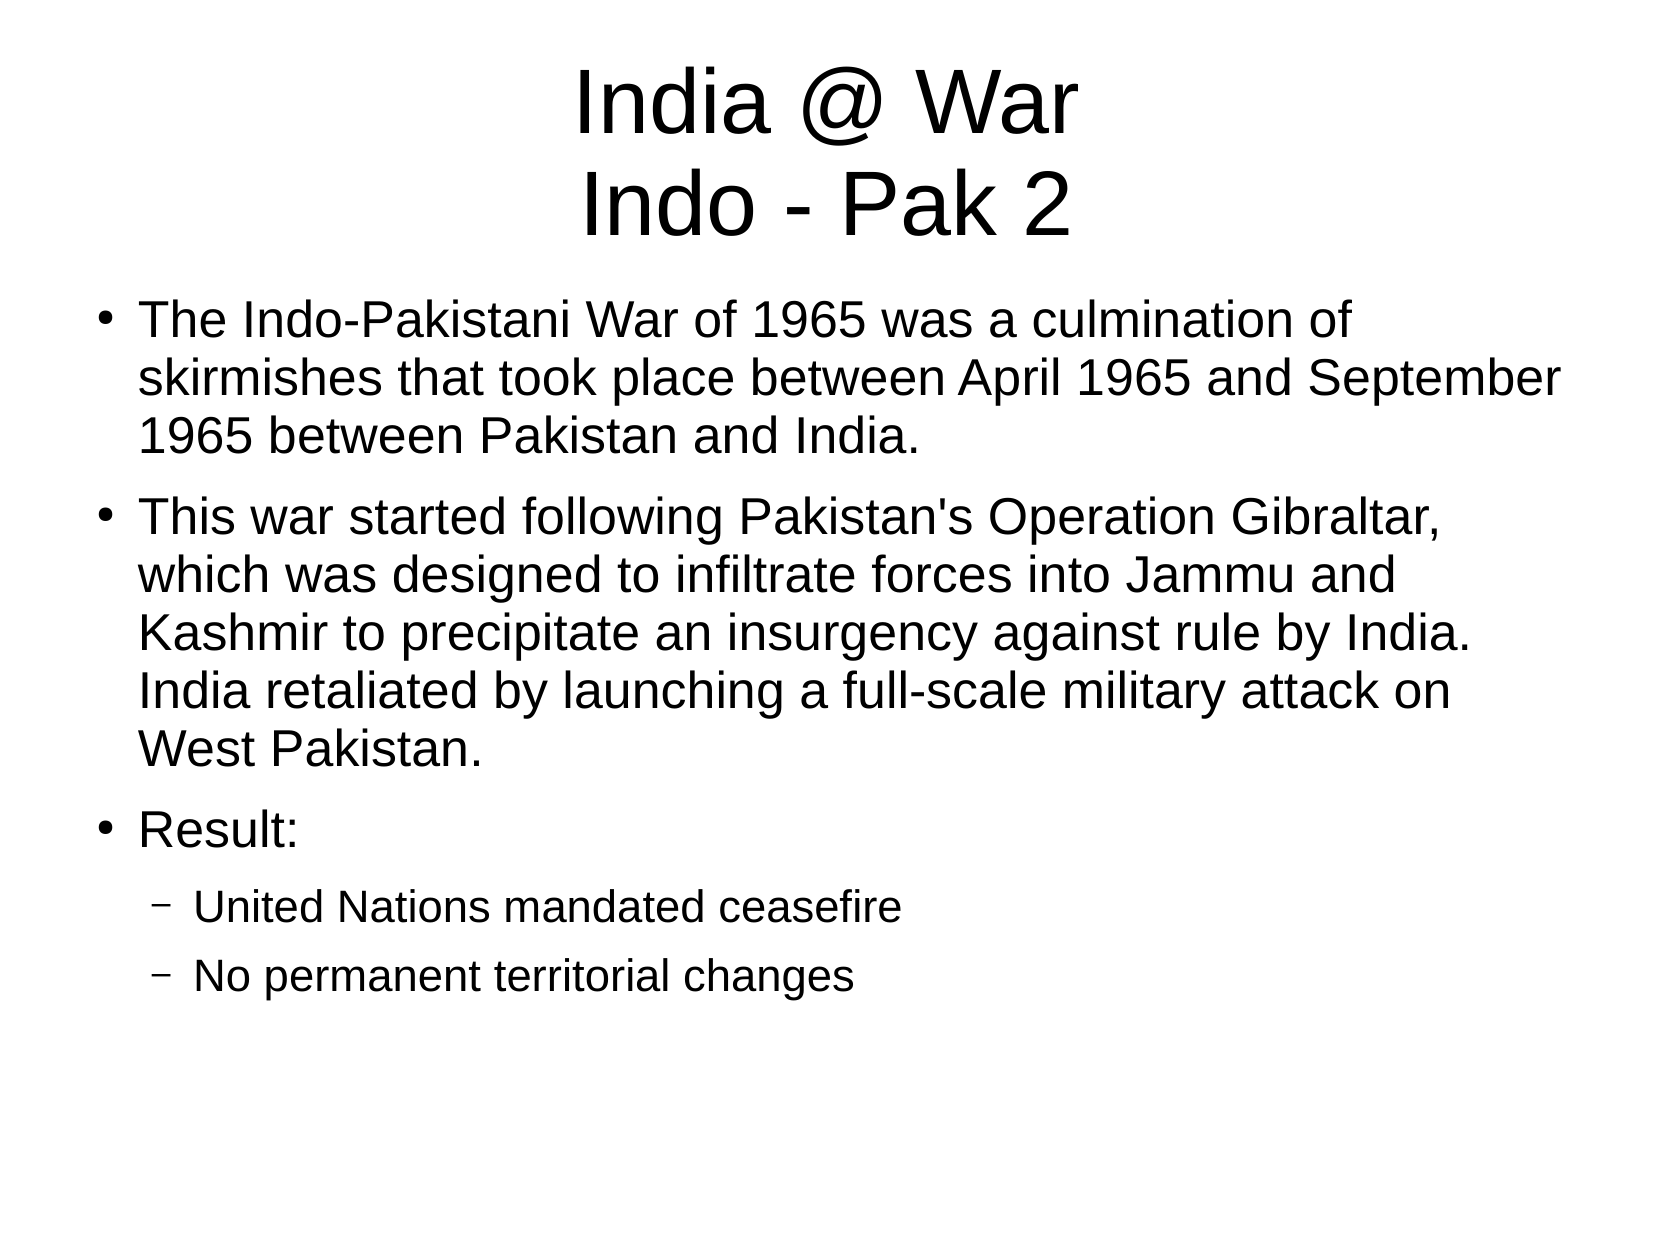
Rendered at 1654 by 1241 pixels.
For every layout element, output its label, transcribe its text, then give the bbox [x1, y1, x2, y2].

list The Indo-Pakistani War of 1965 was a culmination of skirmishes that took place between April 1965 and September 1965 between Pakistan and India. This war started following Pakistan's Operation Gibraltar, which was designed to infiltrate forces into Jammu and Kashmir to precipitate an insurgency against rule by India. India retaliated by launching a full-scale military attack on West Pakistan. Result: United Nations mandated ceasefire No permanent territorial changes [82, 290, 1571, 1010]
title India @ War Indo - Pak 2 [82, 49, 1571, 257]
